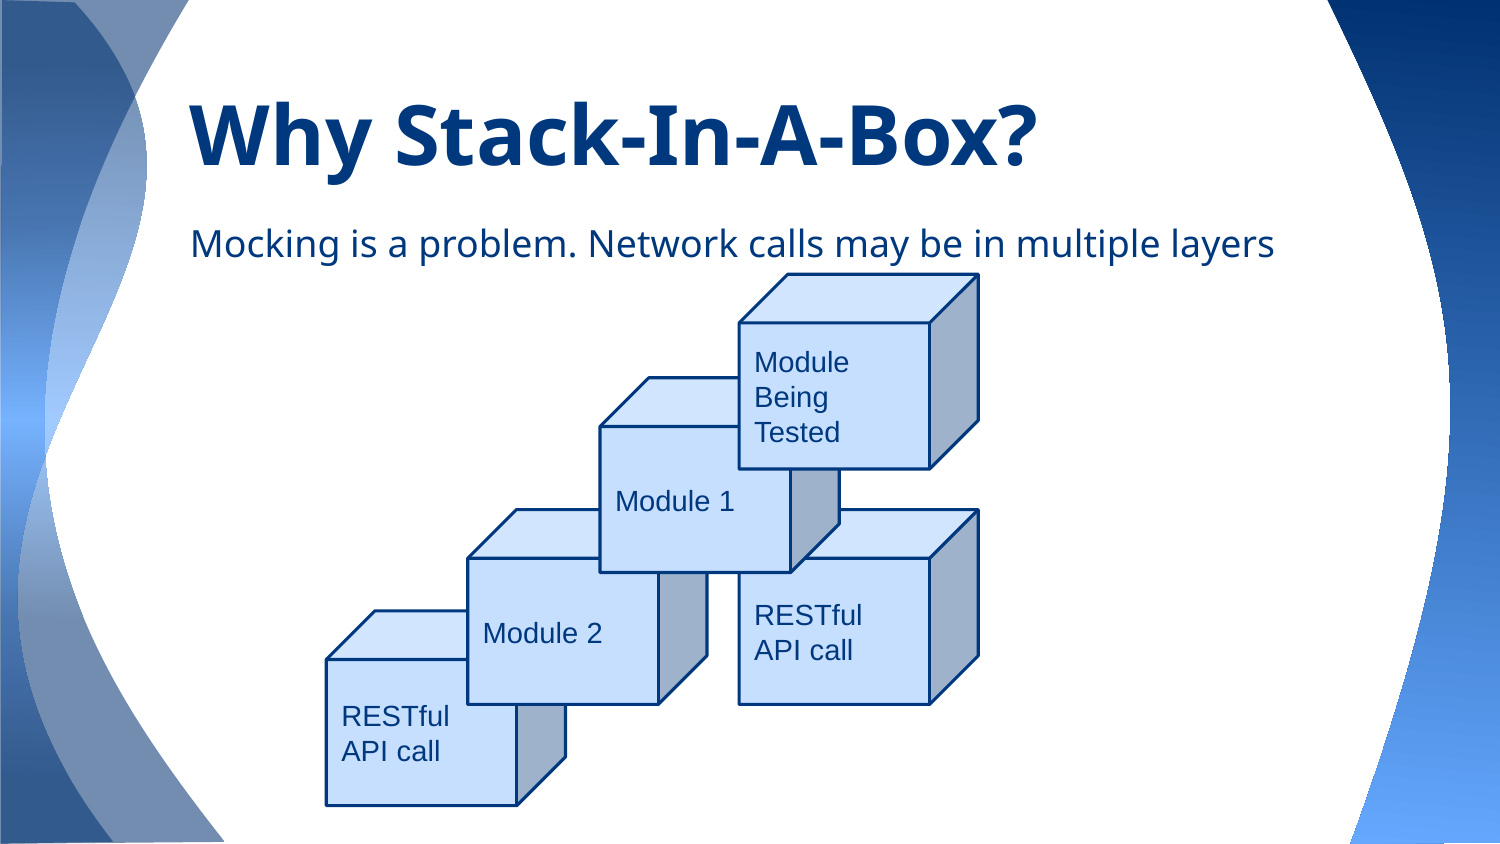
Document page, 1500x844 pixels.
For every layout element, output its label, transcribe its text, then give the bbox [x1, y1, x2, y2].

text_box RESTful API call [326, 660, 516, 806]
title Why Stack-In-A-Box? [174, 33, 1425, 197]
text_box RESTful API call [739, 559, 929, 704]
list Mocking is a problem. Network calls may be in multiple layers [174, 205, 1421, 309]
text_box Module Being Tested [739, 323, 929, 469]
text_box Module 2 [468, 559, 658, 704]
text_box Module 1 [600, 427, 790, 573]
